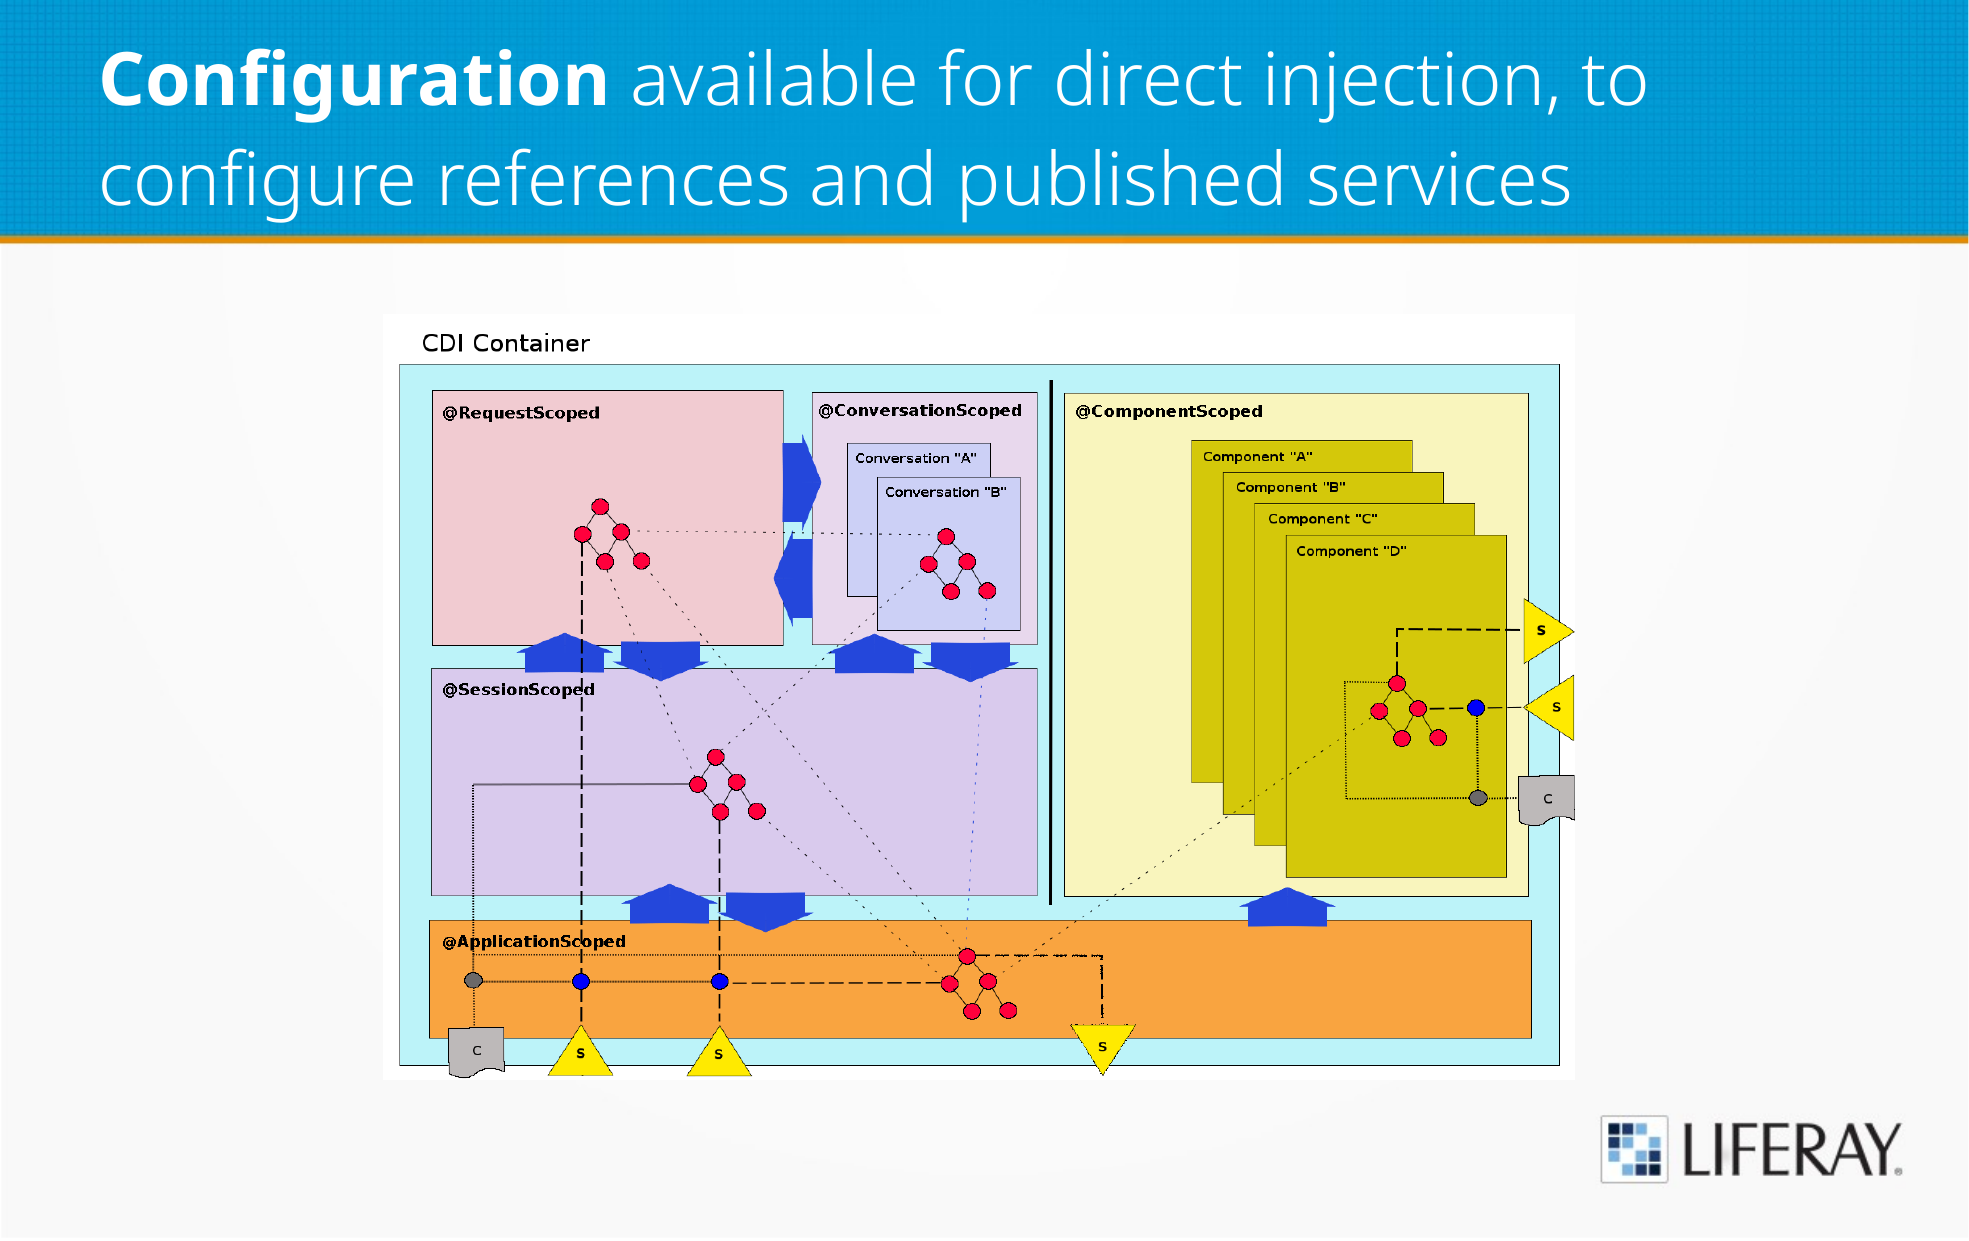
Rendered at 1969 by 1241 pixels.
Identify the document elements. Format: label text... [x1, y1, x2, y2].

title Configuration available for direct injection, to configure references and published services [98, 19, 1870, 227]
picture [0, 233, 1969, 1241]
